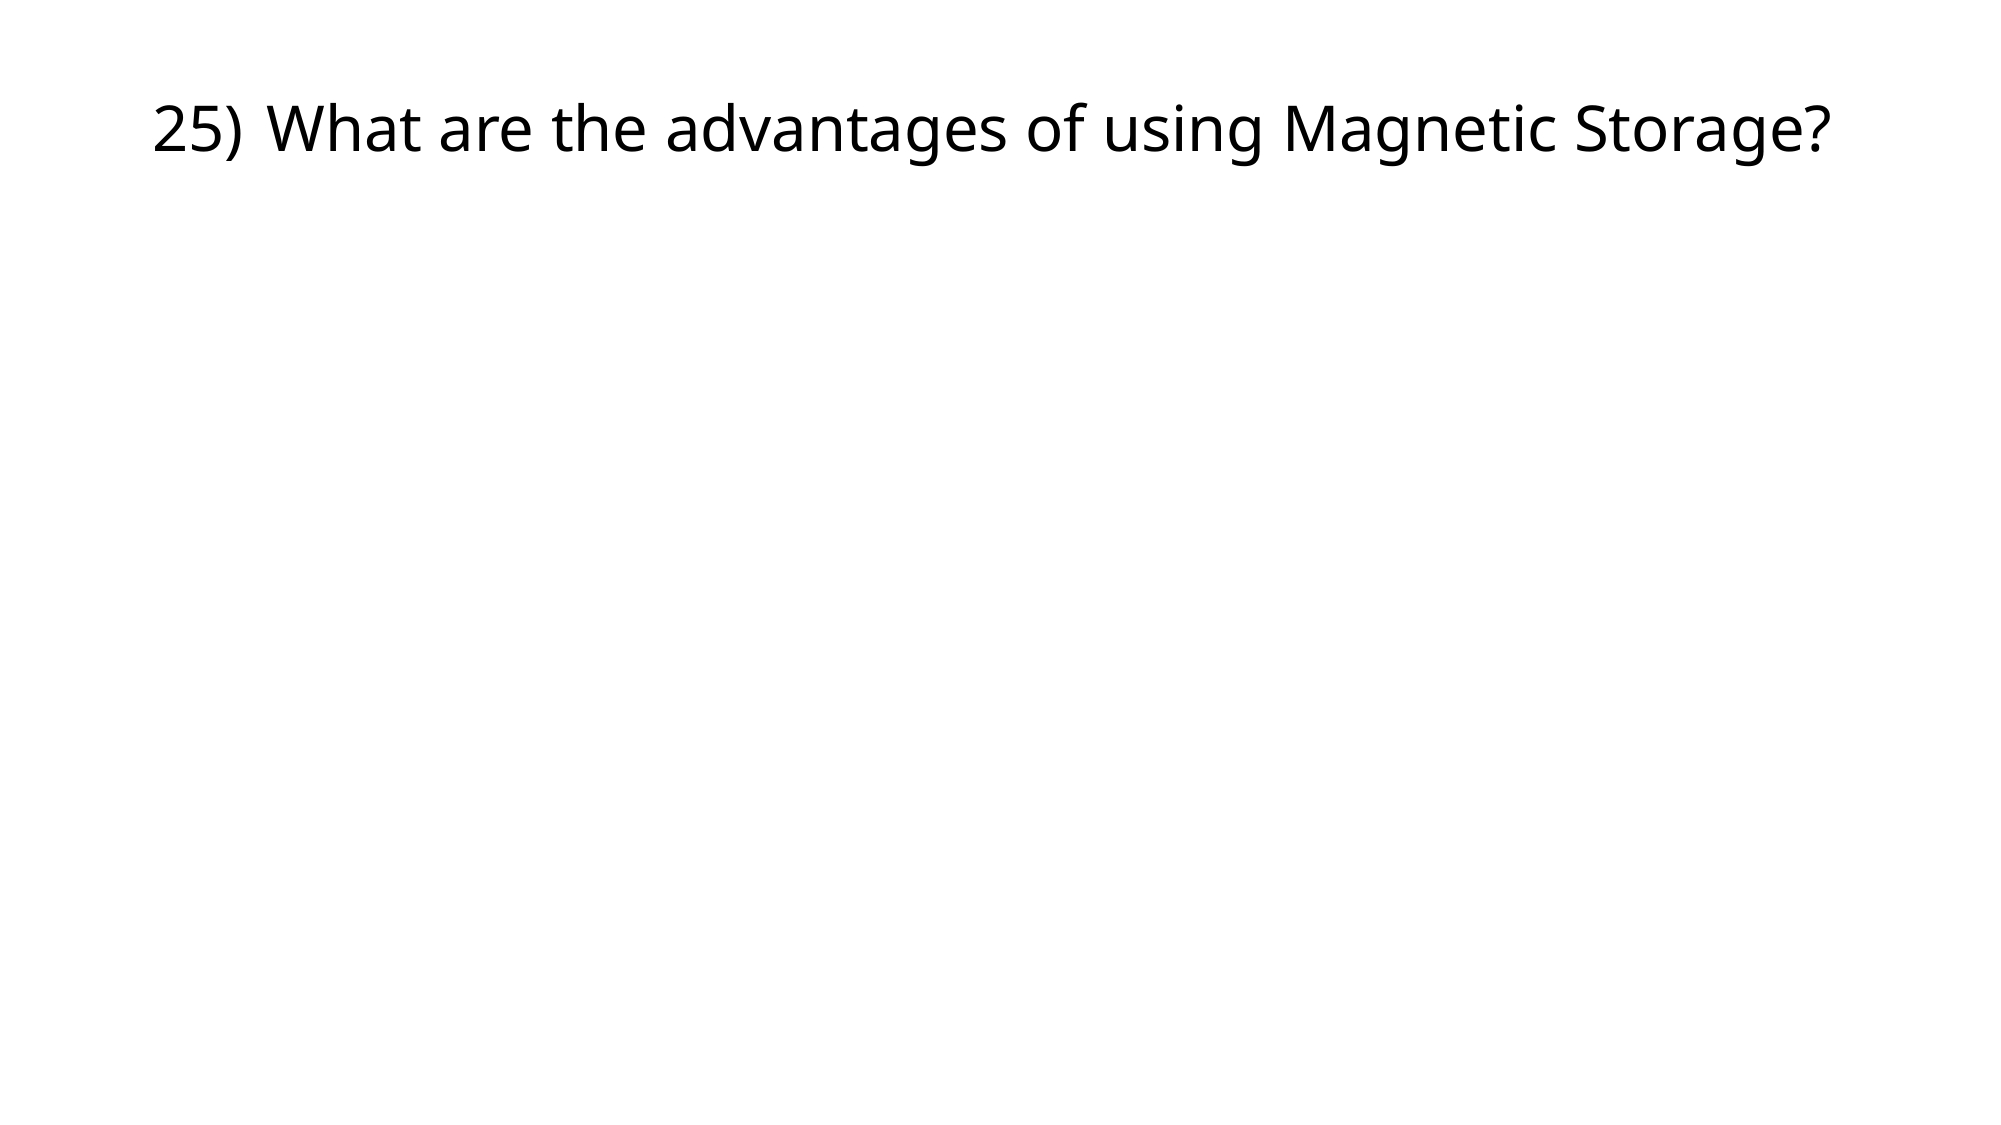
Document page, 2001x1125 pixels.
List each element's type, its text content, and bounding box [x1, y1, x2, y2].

title 25) What are the advantages of using Magnetic Storage? [137, 59, 1863, 278]
